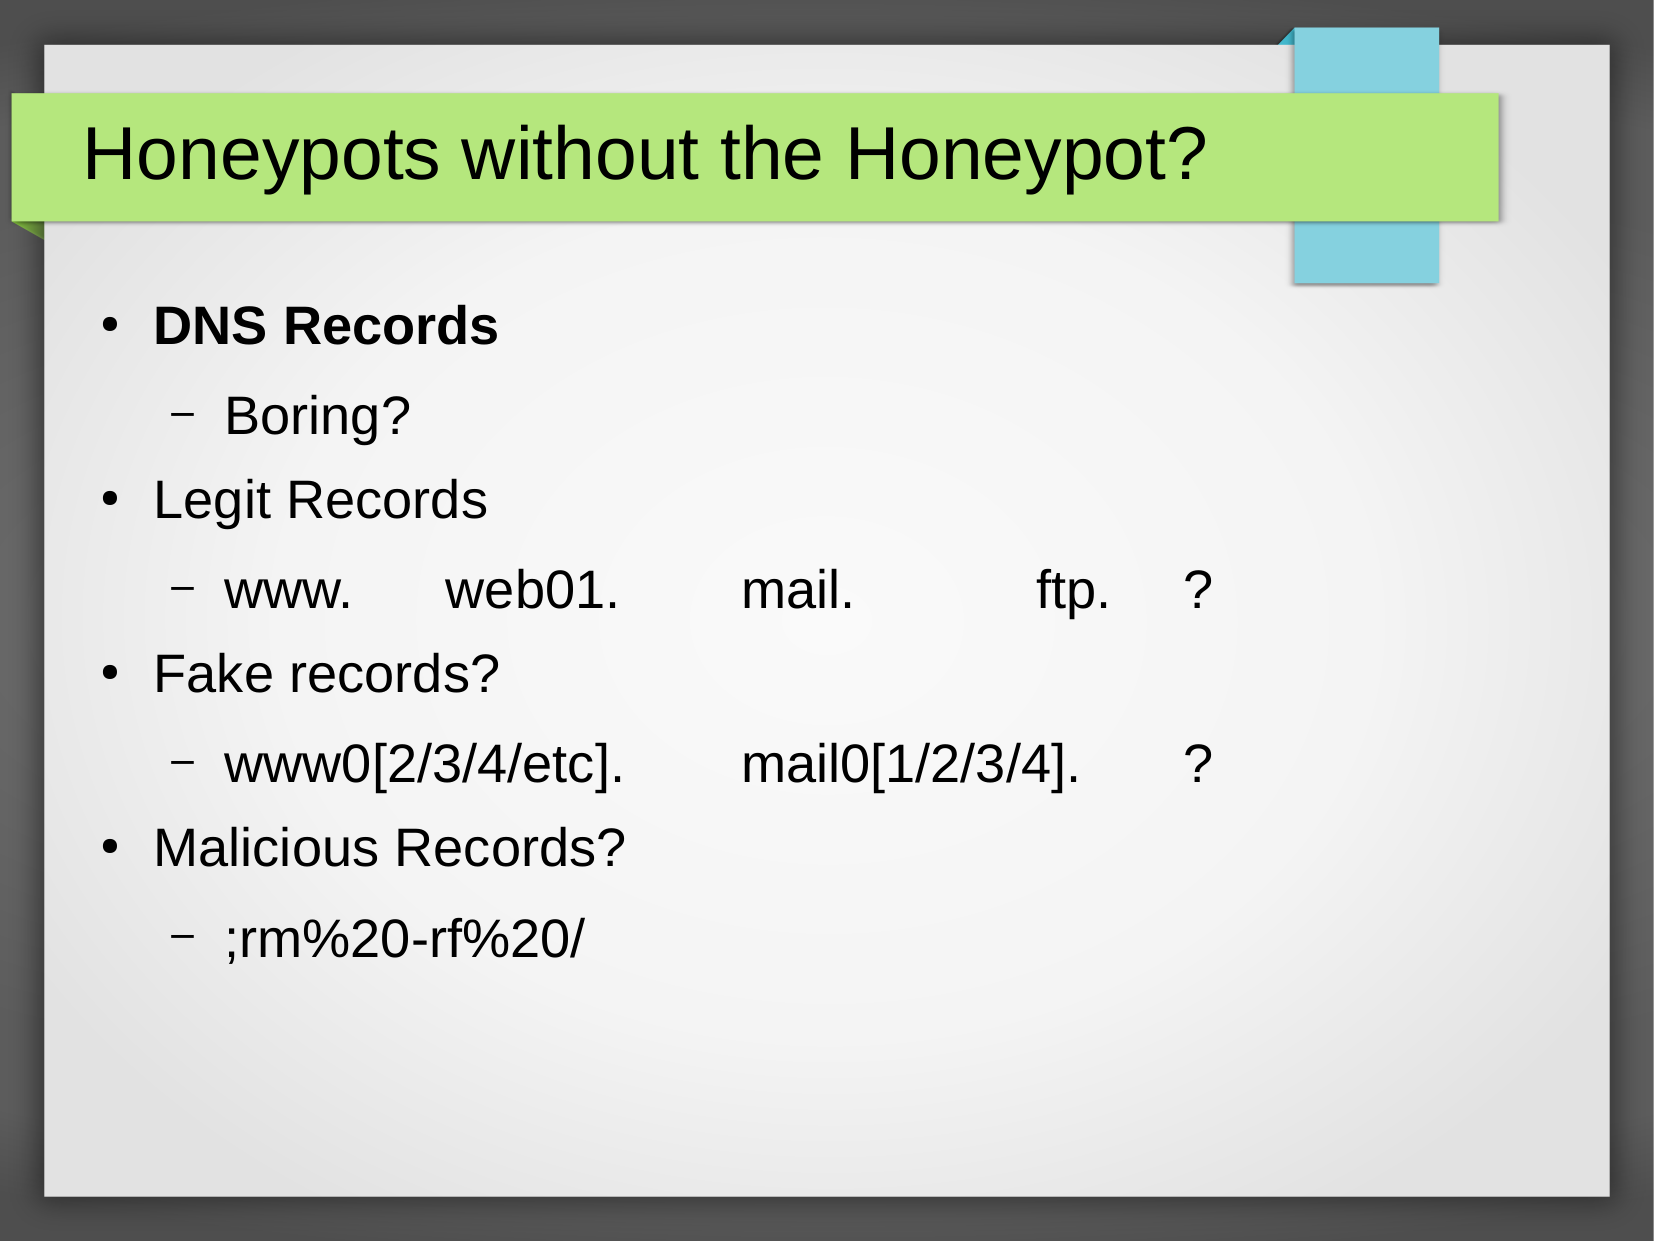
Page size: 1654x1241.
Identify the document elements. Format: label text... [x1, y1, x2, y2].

picture [0, 0, 1654, 1241]
list DNS Records Boring? Legit Records www. web01. mail. ftp. ? Fake records? www0[2/3/4/etc]. mail0[1/2/3/4]. ? Malicious Records? ;rm%20-rf%20/ [82, 295, 1571, 1099]
title Honeypots without the Honeypot? [82, 94, 1264, 213]
